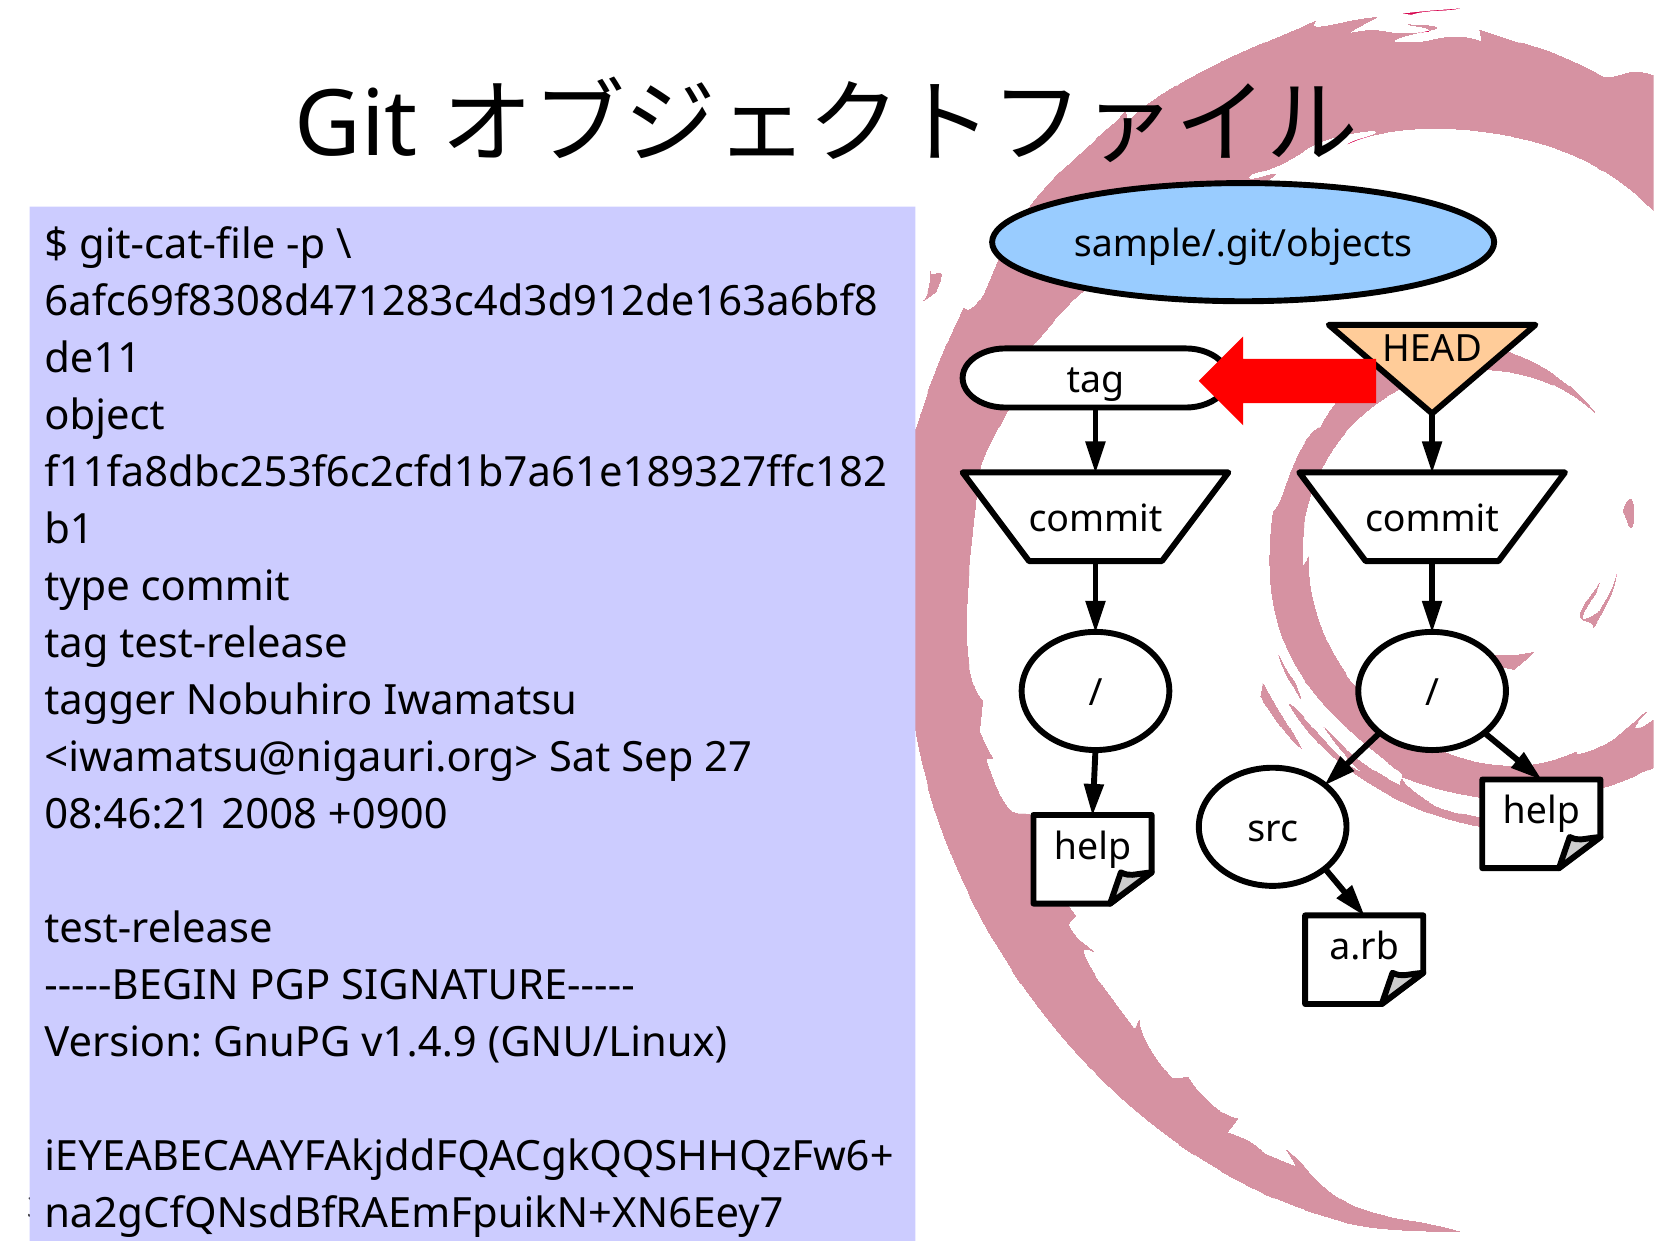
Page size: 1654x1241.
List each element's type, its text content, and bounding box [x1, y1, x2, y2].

text_box src [1198, 767, 1347, 886]
picture [886, 0, 1654, 1241]
text_box tag [962, 348, 1219, 408]
text_box help [1482, 779, 1601, 869]
title Git オブジェクトファイル [276, 49, 1378, 257]
text_box help [1033, 814, 1152, 904]
text_box sample/.git/objects [992, 183, 1495, 302]
text_box commit [1299, 472, 1566, 562]
text_box / [1358, 631, 1506, 751]
text_box a.rb [1305, 915, 1424, 1004]
text_box commit [962, 472, 1229, 562]
text_box / [1021, 631, 1170, 751]
text_box HEAD [1328, 324, 1536, 413]
text_box [1198, 336, 1377, 426]
text_box $ git-cat-file -p \ 6afc69f8308d471283c4d3d912de163a6bf8de11 object f11fa8dbc253f6c2cfd1b7a61e189327ffc182b1 type commit tag test-release tagger Nobuhiro Iwamatsu <iwamatsu@nigauri.org> Sat Sep 27 08:46:21 2008 +0900 test-release -----BEGIN PGP SIGNATURE----- Version: GnuPG v1.4.9 (GNU/Linux) iEYEABECAAYFAkjddFQACgkQQSHHQzFw6+na2gCfQNsdBfRAEmFpuikN+XN6Eey7 qeUAoKPBfVlLAQCg1b8h5uP5vy6JdEU1 =1AKf -----END PGP SIGNATURE----- [29, 206, 916, 1241]
